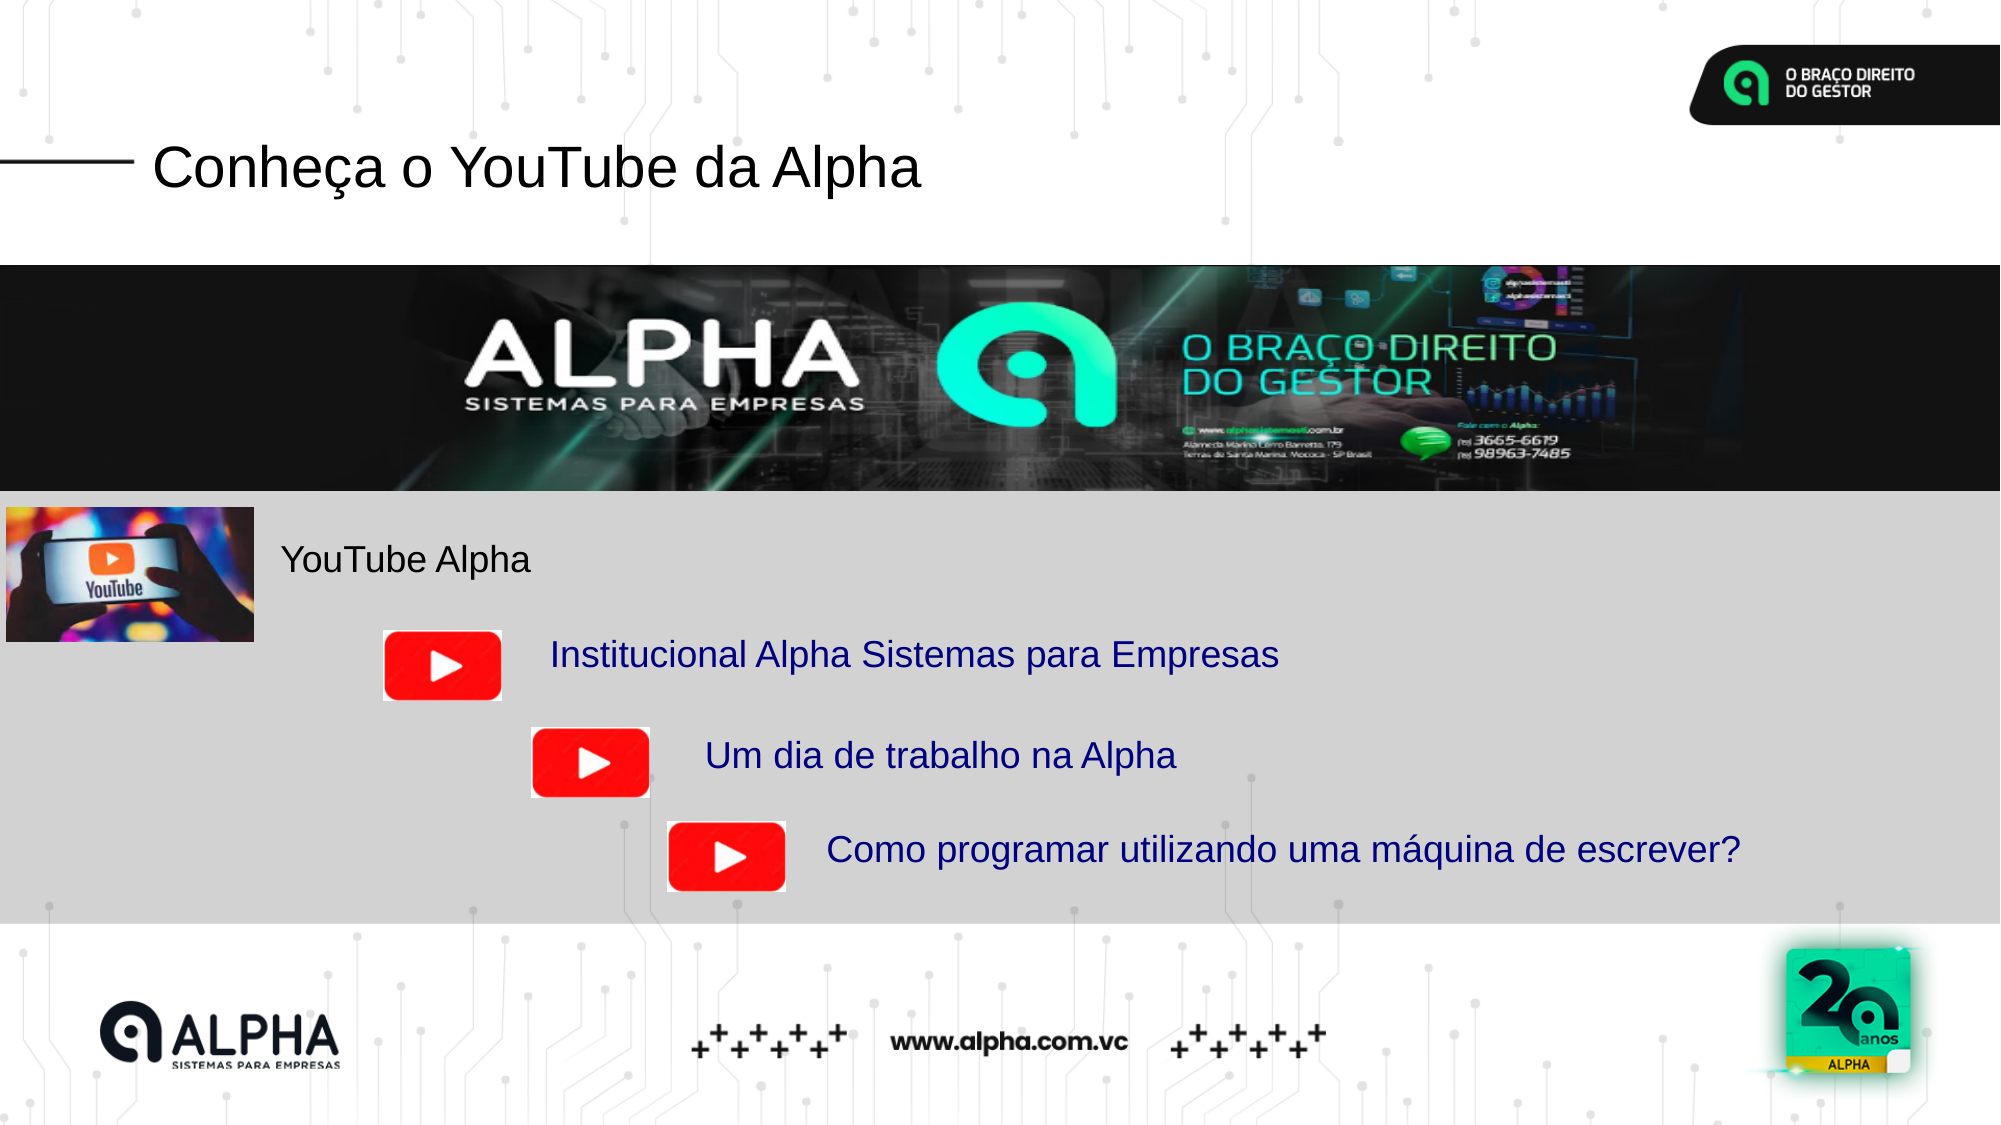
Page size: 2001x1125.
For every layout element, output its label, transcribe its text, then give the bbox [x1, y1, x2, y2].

text_box YouTube Alpha [265, 531, 621, 602]
text_box Conheça o YouTube da Alpha [137, 59, 1862, 265]
text_box Um dia de trabalho na Alpha [689, 727, 1329, 798]
text_box Institucional Alpha Sistemas para Empresas [535, 625, 1477, 697]
picture [0, 0, 2000, 1125]
text_box Como programar utilizando uma máquina de escrever? [811, 820, 1973, 891]
